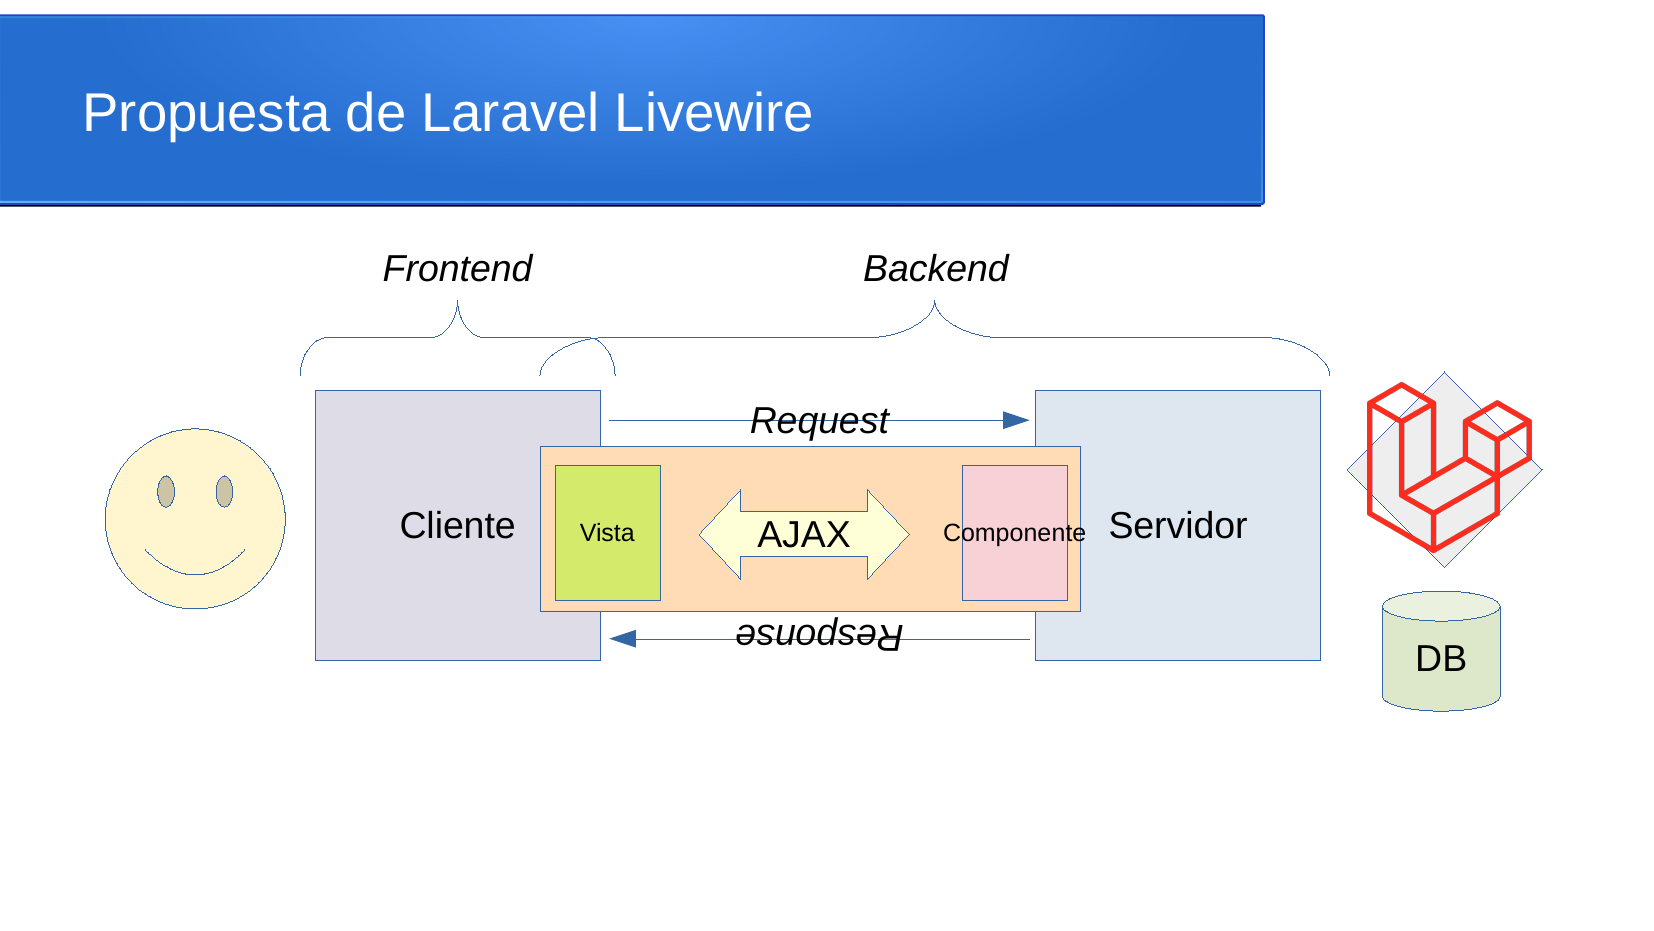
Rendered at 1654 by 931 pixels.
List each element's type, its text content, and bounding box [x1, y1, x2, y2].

text_box Backend [793, 240, 1079, 297]
text_box [1533, 460, 1543, 479]
text_box Servidor [1035, 390, 1321, 661]
text_box DB [1382, 607, 1501, 712]
text_box [1434, 371, 1455, 382]
text_box Componente [962, 465, 1068, 601]
title Propuesta de Laravel Livewire [82, 35, 1235, 189]
text_box [1347, 449, 1367, 490]
text_box [105, 428, 286, 609]
text_box [1433, 556, 1456, 568]
text_box Vista [555, 465, 661, 601]
text_box AJAX [699, 489, 910, 580]
picture [1367, 382, 1533, 556]
text_box Cliente [315, 390, 601, 661]
text_box Frontend [315, 240, 601, 297]
text_box [540, 446, 1081, 612]
